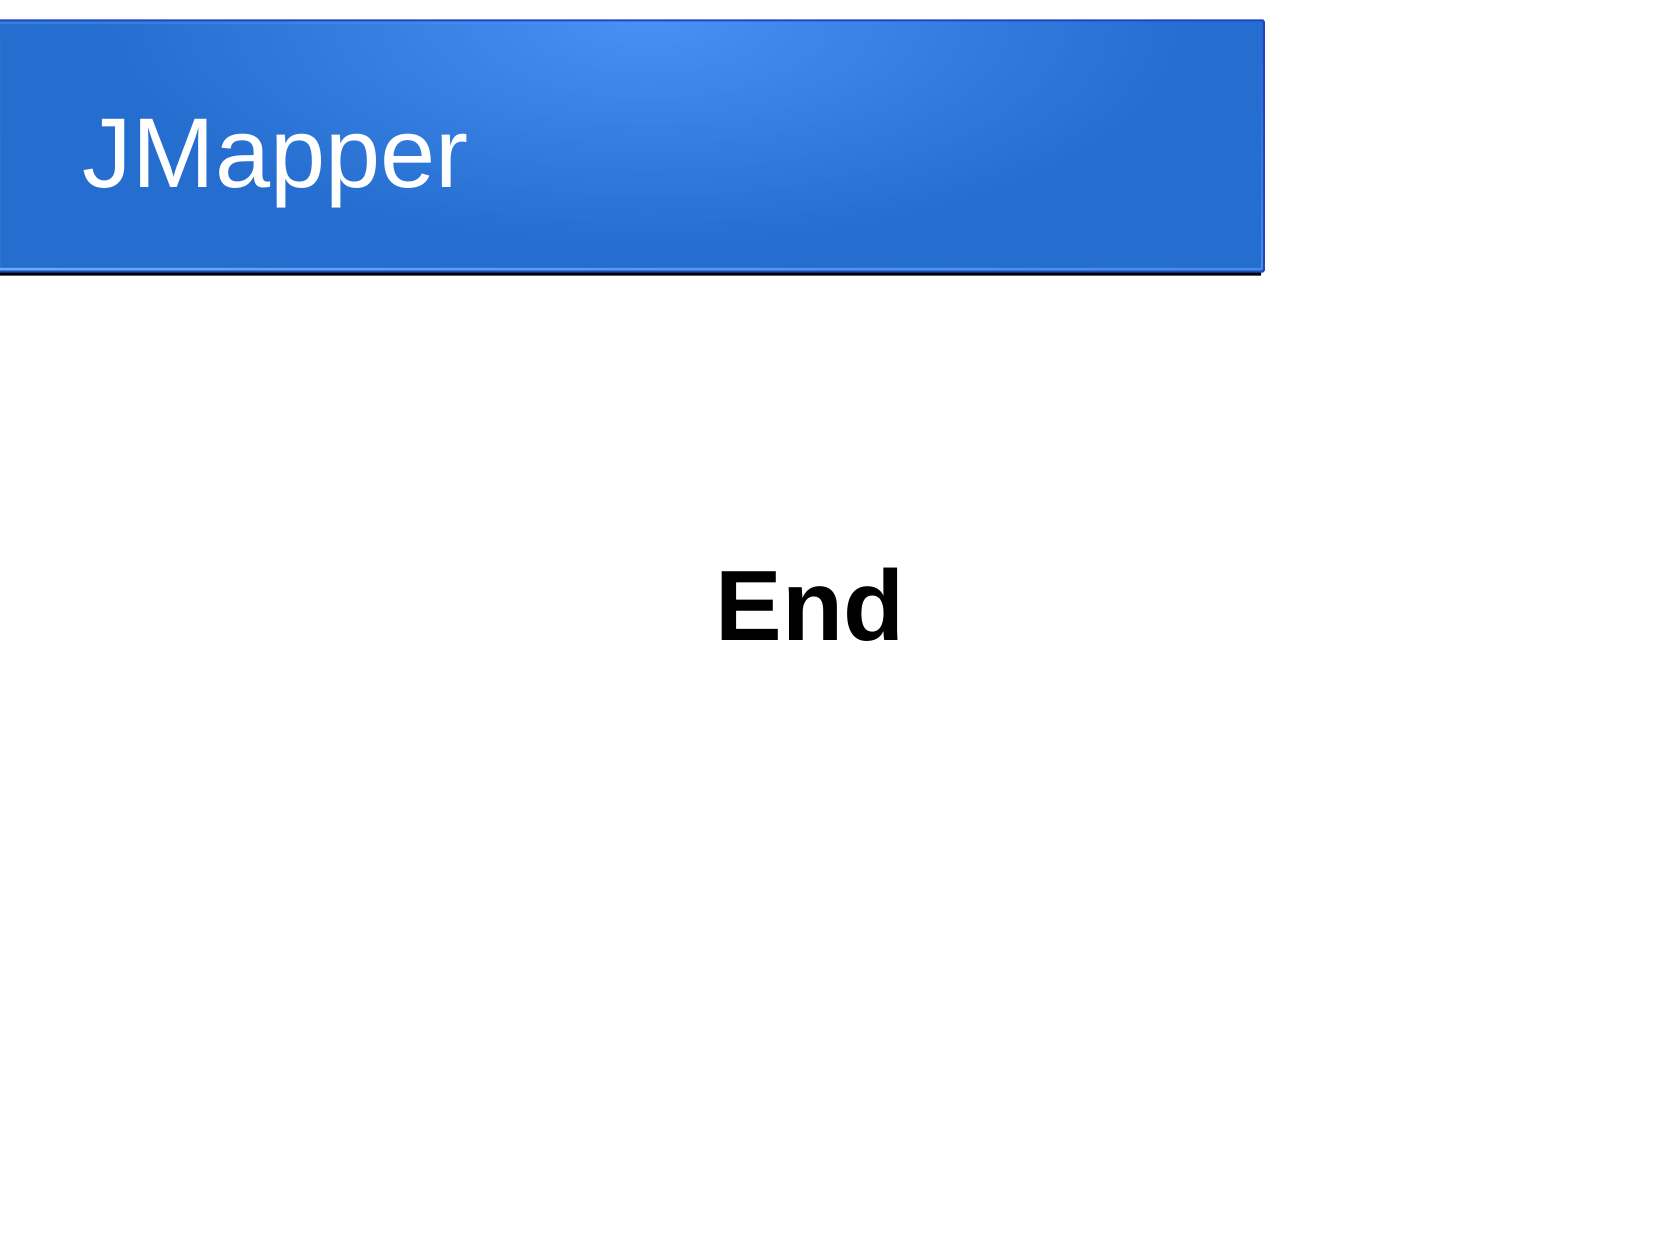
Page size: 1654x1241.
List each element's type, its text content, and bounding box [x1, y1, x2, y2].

title JMapper [82, 49, 1250, 257]
subtitle End [82, 290, 1538, 922]
